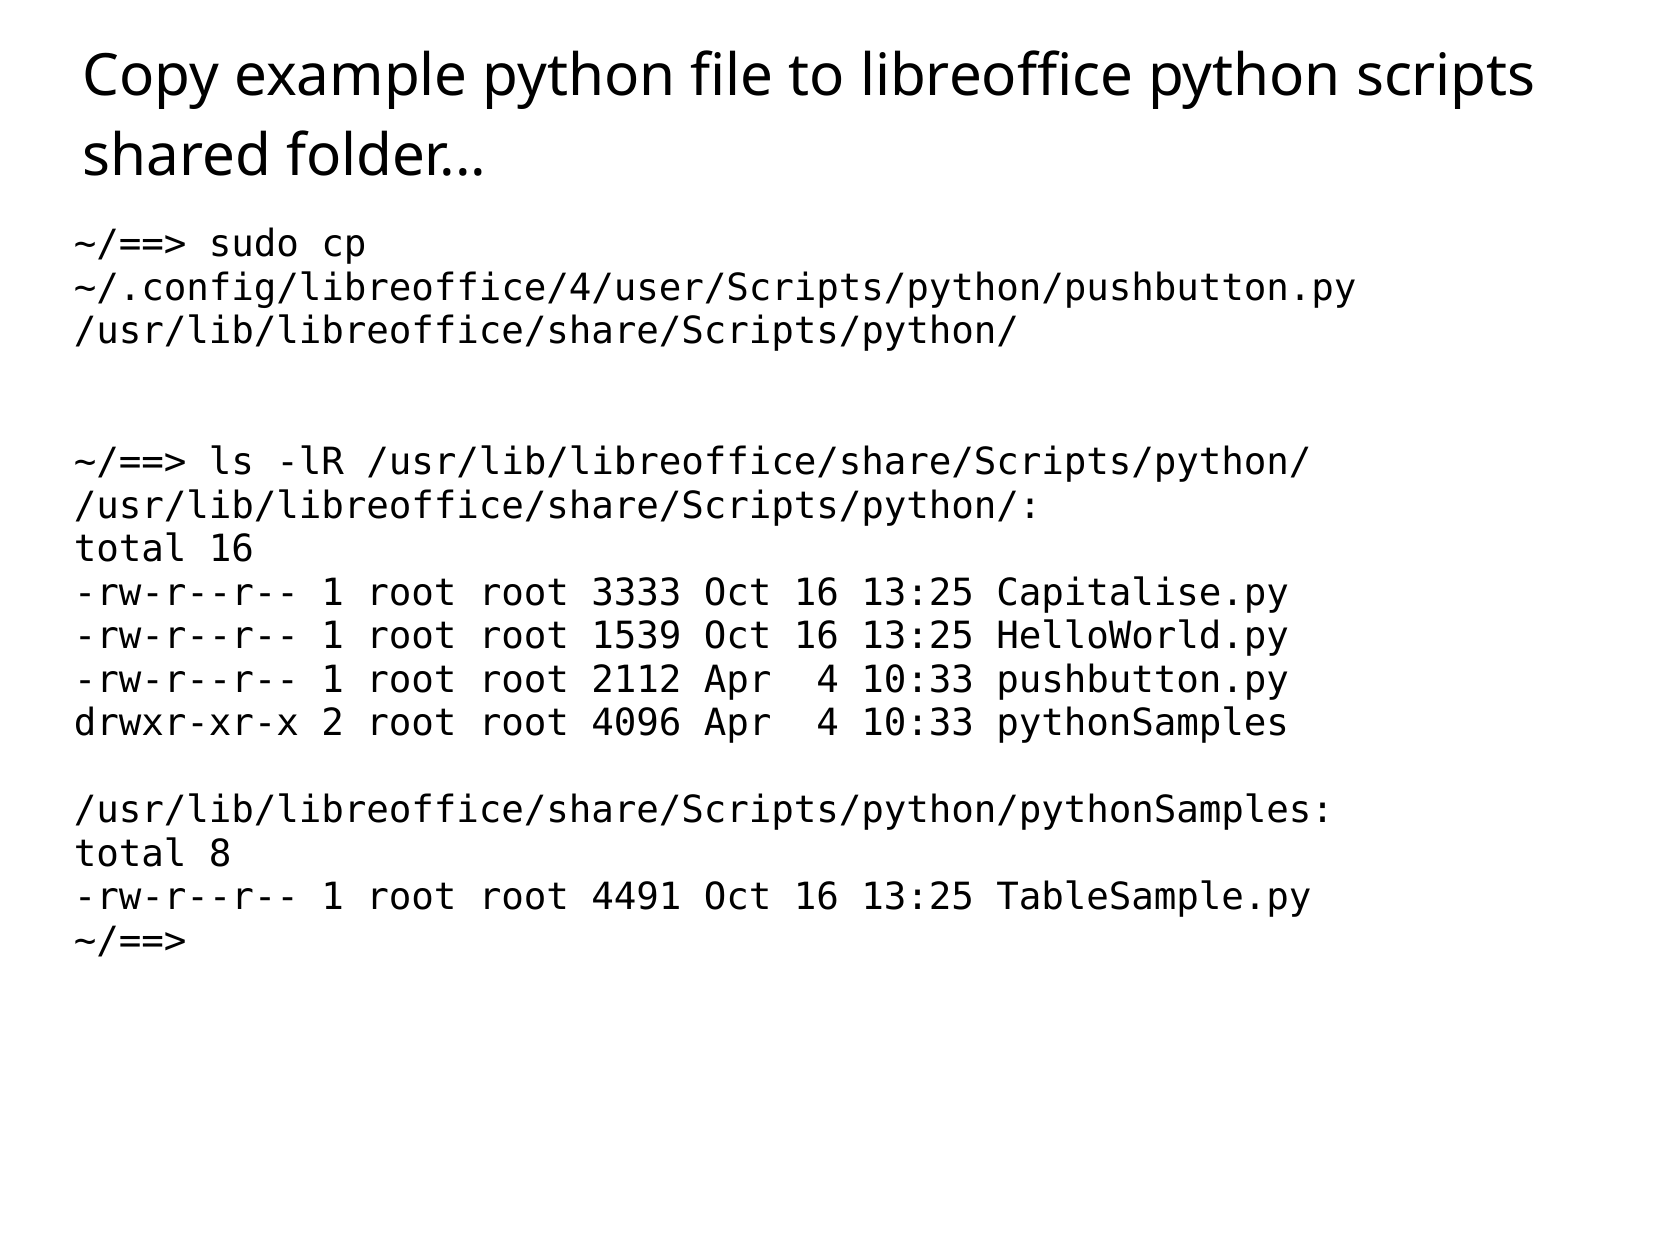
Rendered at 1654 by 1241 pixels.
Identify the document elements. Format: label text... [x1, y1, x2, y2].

title Copy example python file to libreoffice python scripts shared folder... [82, 48, 1607, 178]
text_box ~/==> sudo cp ~/.config/libreoffice/4/user/Scripts/python/pushbutton.py /usr/lib/libreoffice/share/Scripts/python/ ~/==> ls -lR /usr/lib/libreoffice/share/Scripts/python/ /usr/lib/libreoffice/share/Scripts/python/: total 16 -rw-r--r-- 1 root root 3333 Oct 16 13:25 Capitalise.py -rw-r--r-- 1 root root 1539 Oct 16 13:25 HelloWorld.py -rw-r--r-- 1 root root 2112 Apr 4 10:33 pushbutton.py drwxr-xr-x 2 root root 4096 Apr 4 10:33 pythonSamples /usr/lib/libreoffice/share/Scripts/python/pythonSamples: total 8 -rw-r--r-- 1 root root 4491 Oct 16 13:25 TableSample.py ~/==> [59, 214, 1524, 1075]
